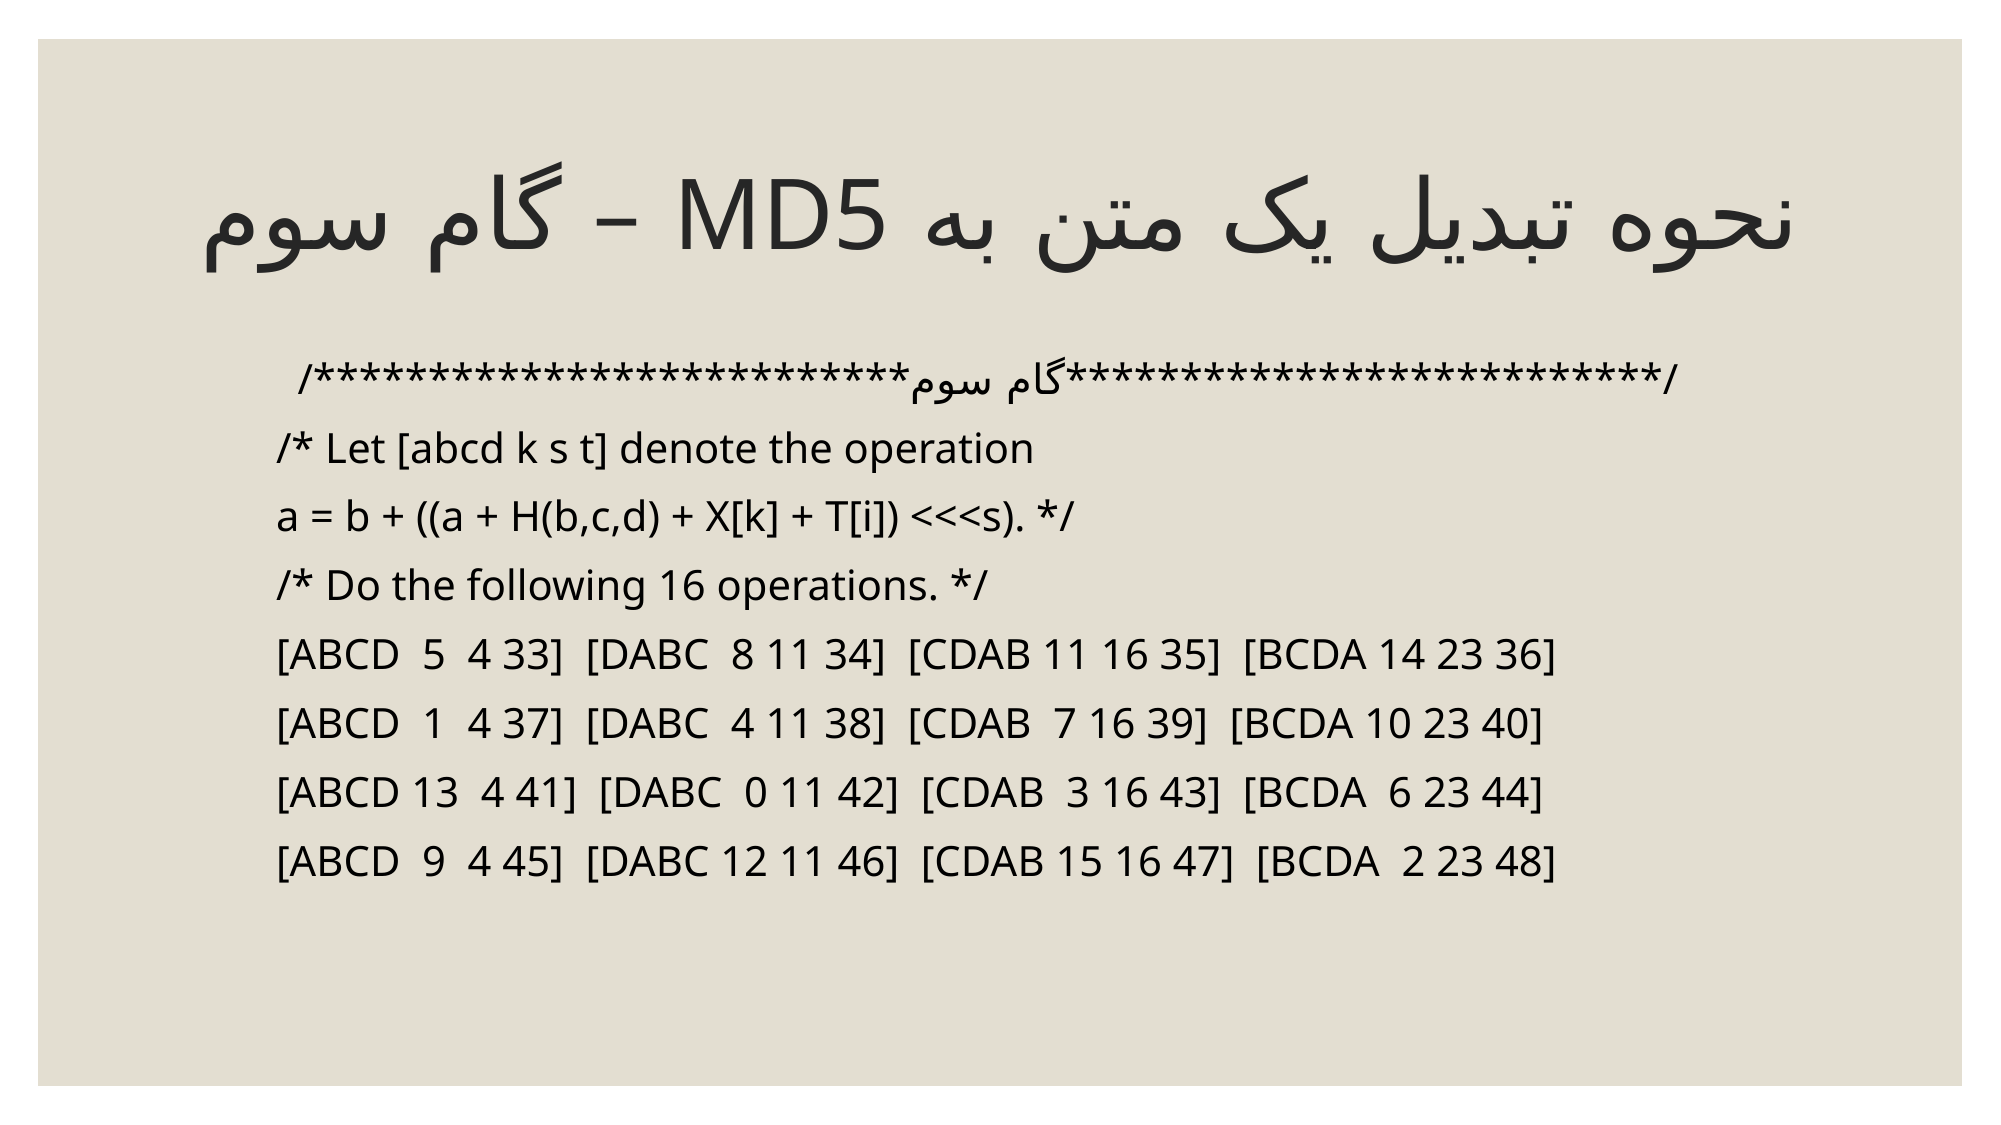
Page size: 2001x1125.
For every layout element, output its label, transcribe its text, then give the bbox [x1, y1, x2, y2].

list /**************************گام سوم**************************/ /* Let [abcd k s t] denote the operation a = b + ((a + H(b,c,d) + X[k] + T[i]) <<<s). */ /* Do the following 16 operations. */ [ABCD 5 4 33] [DABC 8 11 34] [CDAB 11 16 35] [BCDA 14 23 36] [ABCD 1 4 37] [DABC 4 11 38] [CDAB 7 16 39] [BCDA 10 23 40] [ABCD 13 4 41] [DABC 0 11 42] [CDAB 3 16 43] [BCDA 6 23 44] [ABCD 9 4 45] [DABC 12 11 46] [CDAB 15 16 47] [BCDA 2 23 48] [174, 345, 1825, 991]
title نحوه تبدیل یک متن به MD5 – گام سوم [174, 105, 1825, 331]
